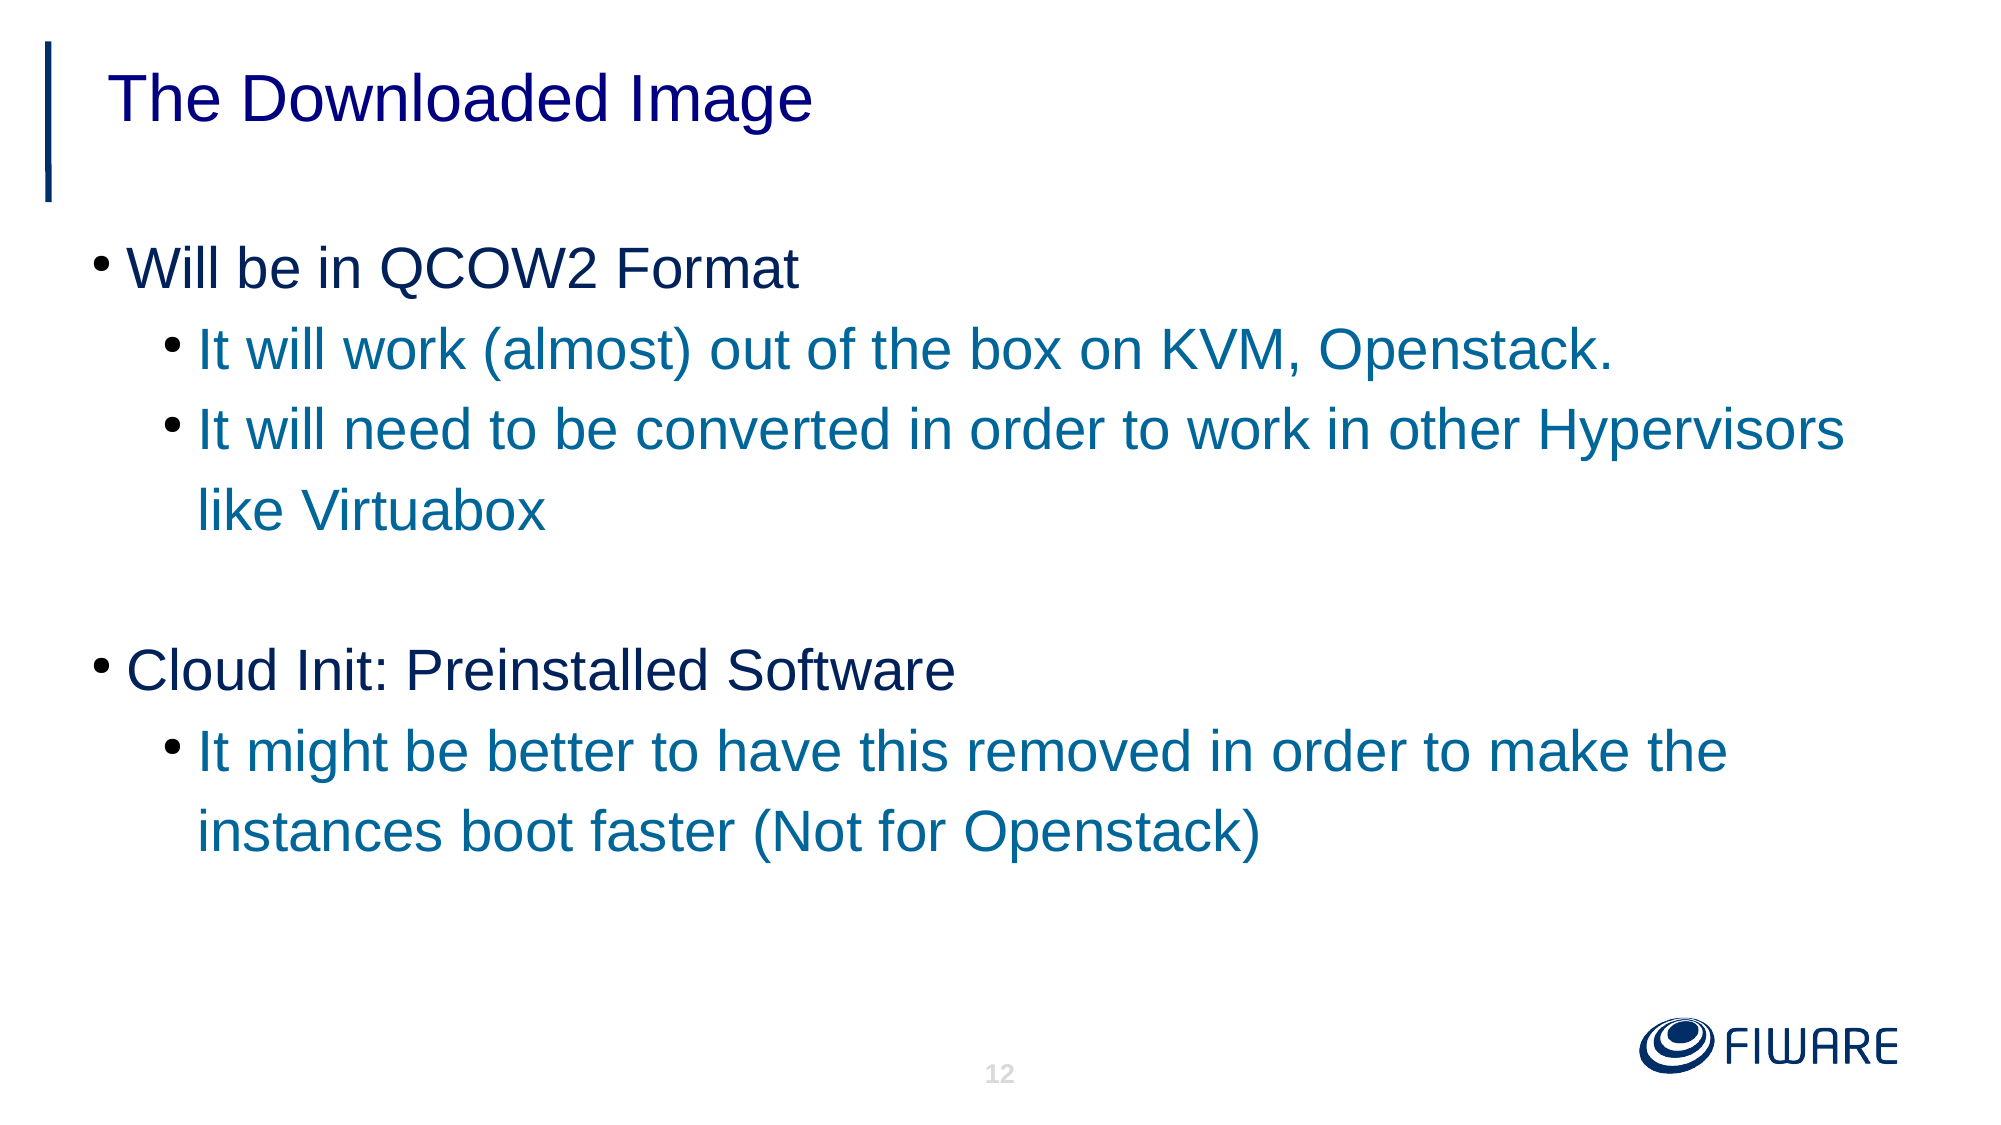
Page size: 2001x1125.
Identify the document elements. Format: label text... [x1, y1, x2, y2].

text_box Will be in QCOW2 Format It will work (almost) out of the box on KVM, Openstack. It will need to be converted in order to work in other Hypervisors like Virtuabox Cloud Init: Preinstalled Software It might be better to have this removed in order to make the instances boot faster (Not for Openstack) [76, 212, 1902, 871]
title The Downloaded Image [92, 47, 1704, 250]
slide_number <número> [887, 1042, 1113, 1103]
picture [1635, 1012, 1905, 1077]
